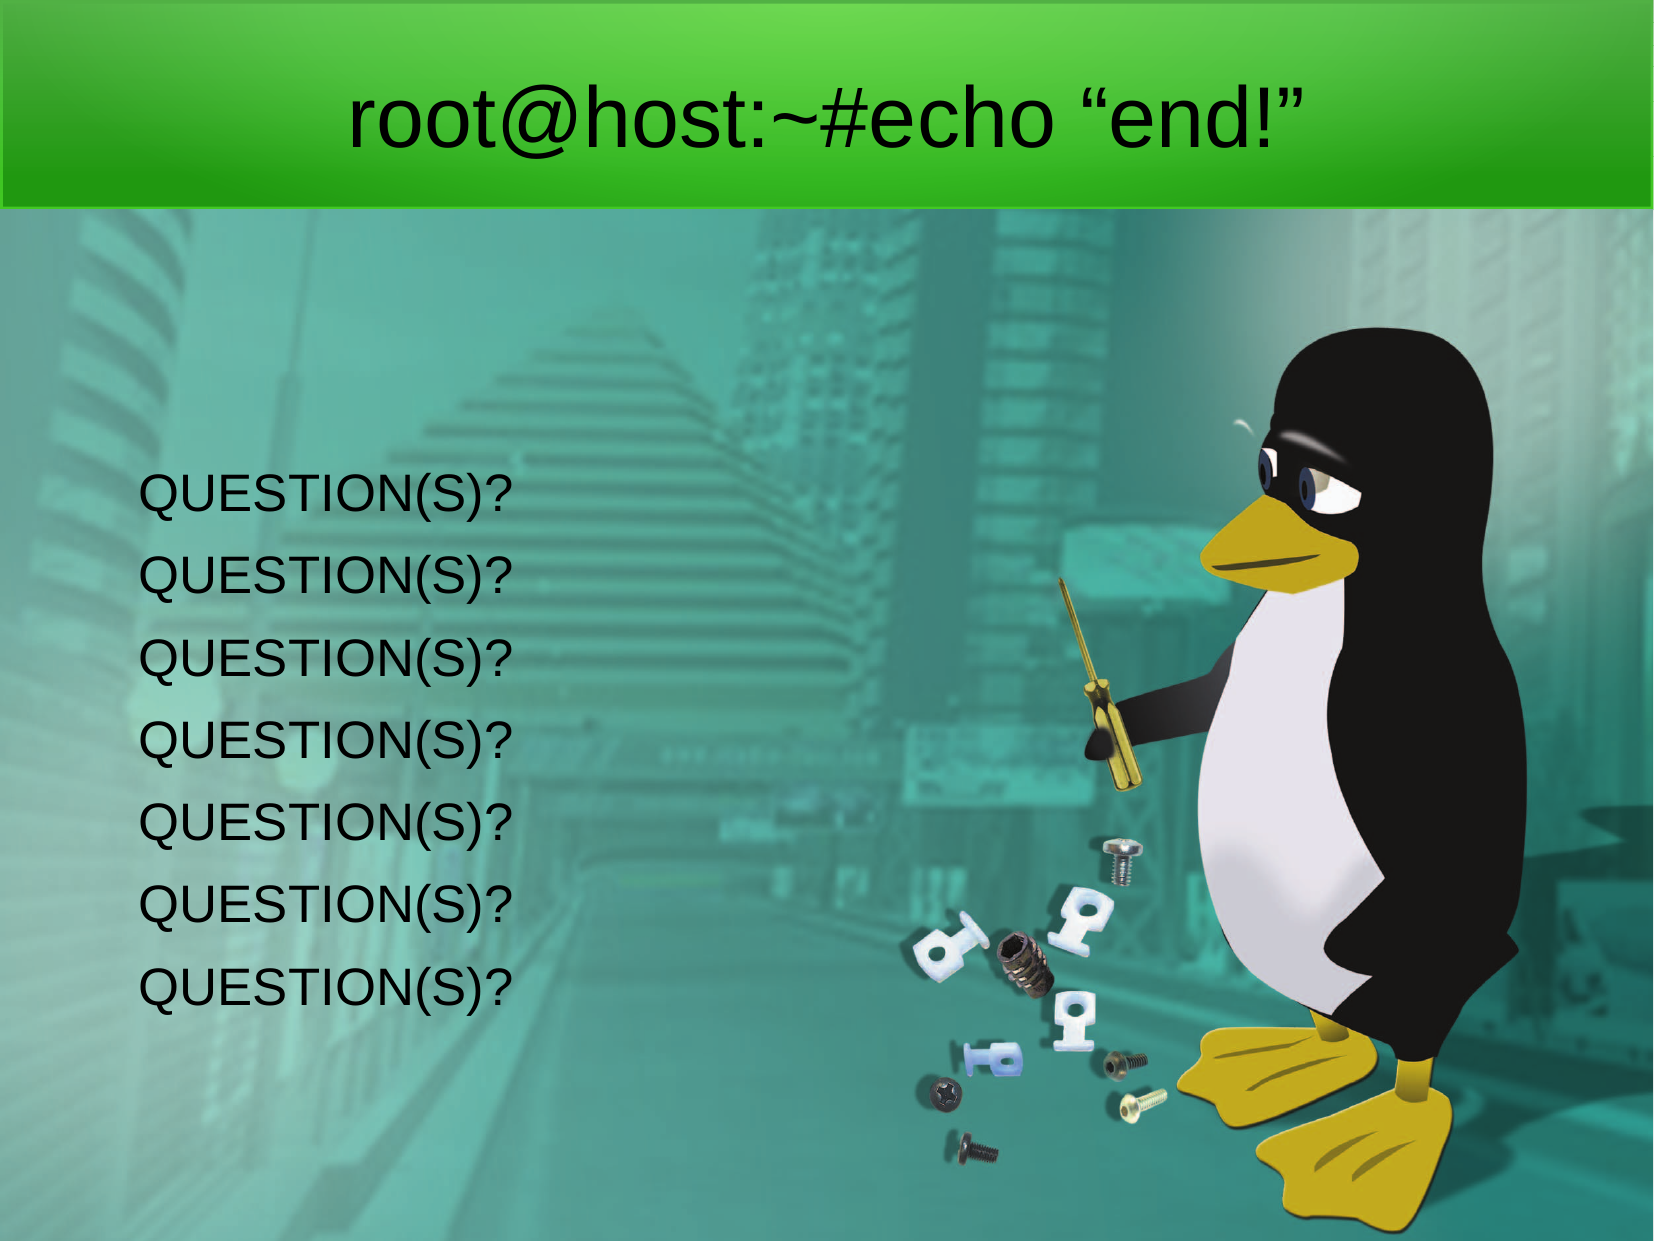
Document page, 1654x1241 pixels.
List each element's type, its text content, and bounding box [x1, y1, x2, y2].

list QUESTION(S)? QUESTION(S)? QUESTION(S)? QUESTION(S)? QUESTION(S)? QUESTION(S)? QUESTION(S)? [82, 299, 1571, 1019]
title root@host:~#echo “end!” [82, 47, 1571, 189]
picture [0, 209, 1653, 1241]
